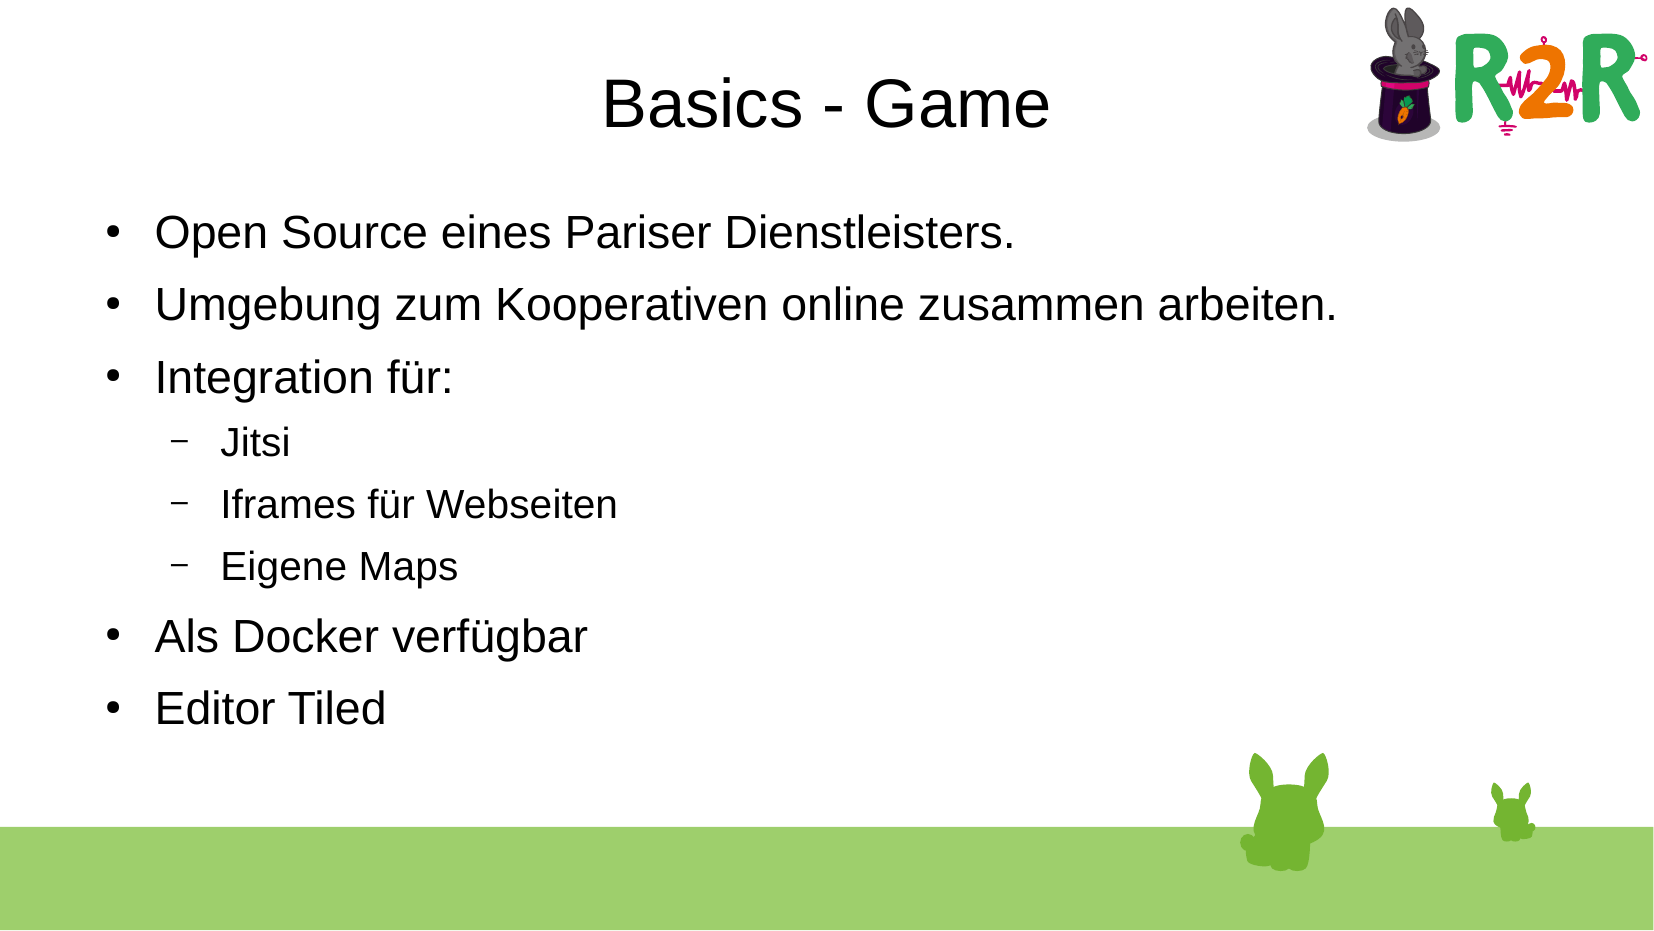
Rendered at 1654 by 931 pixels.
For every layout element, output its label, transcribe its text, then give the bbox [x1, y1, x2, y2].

title Basics - Game [88, 29, 1565, 178]
picture [1358, 0, 1654, 148]
list Open Source eines Pariser Dienstleisters. Umgebung zum Kooperativen online zusammen arbeiten. Integration für: Jitsi Iframes für Webseiten Eigene Maps Als Docker verfügbar Editor Tiled [88, 206, 1565, 739]
